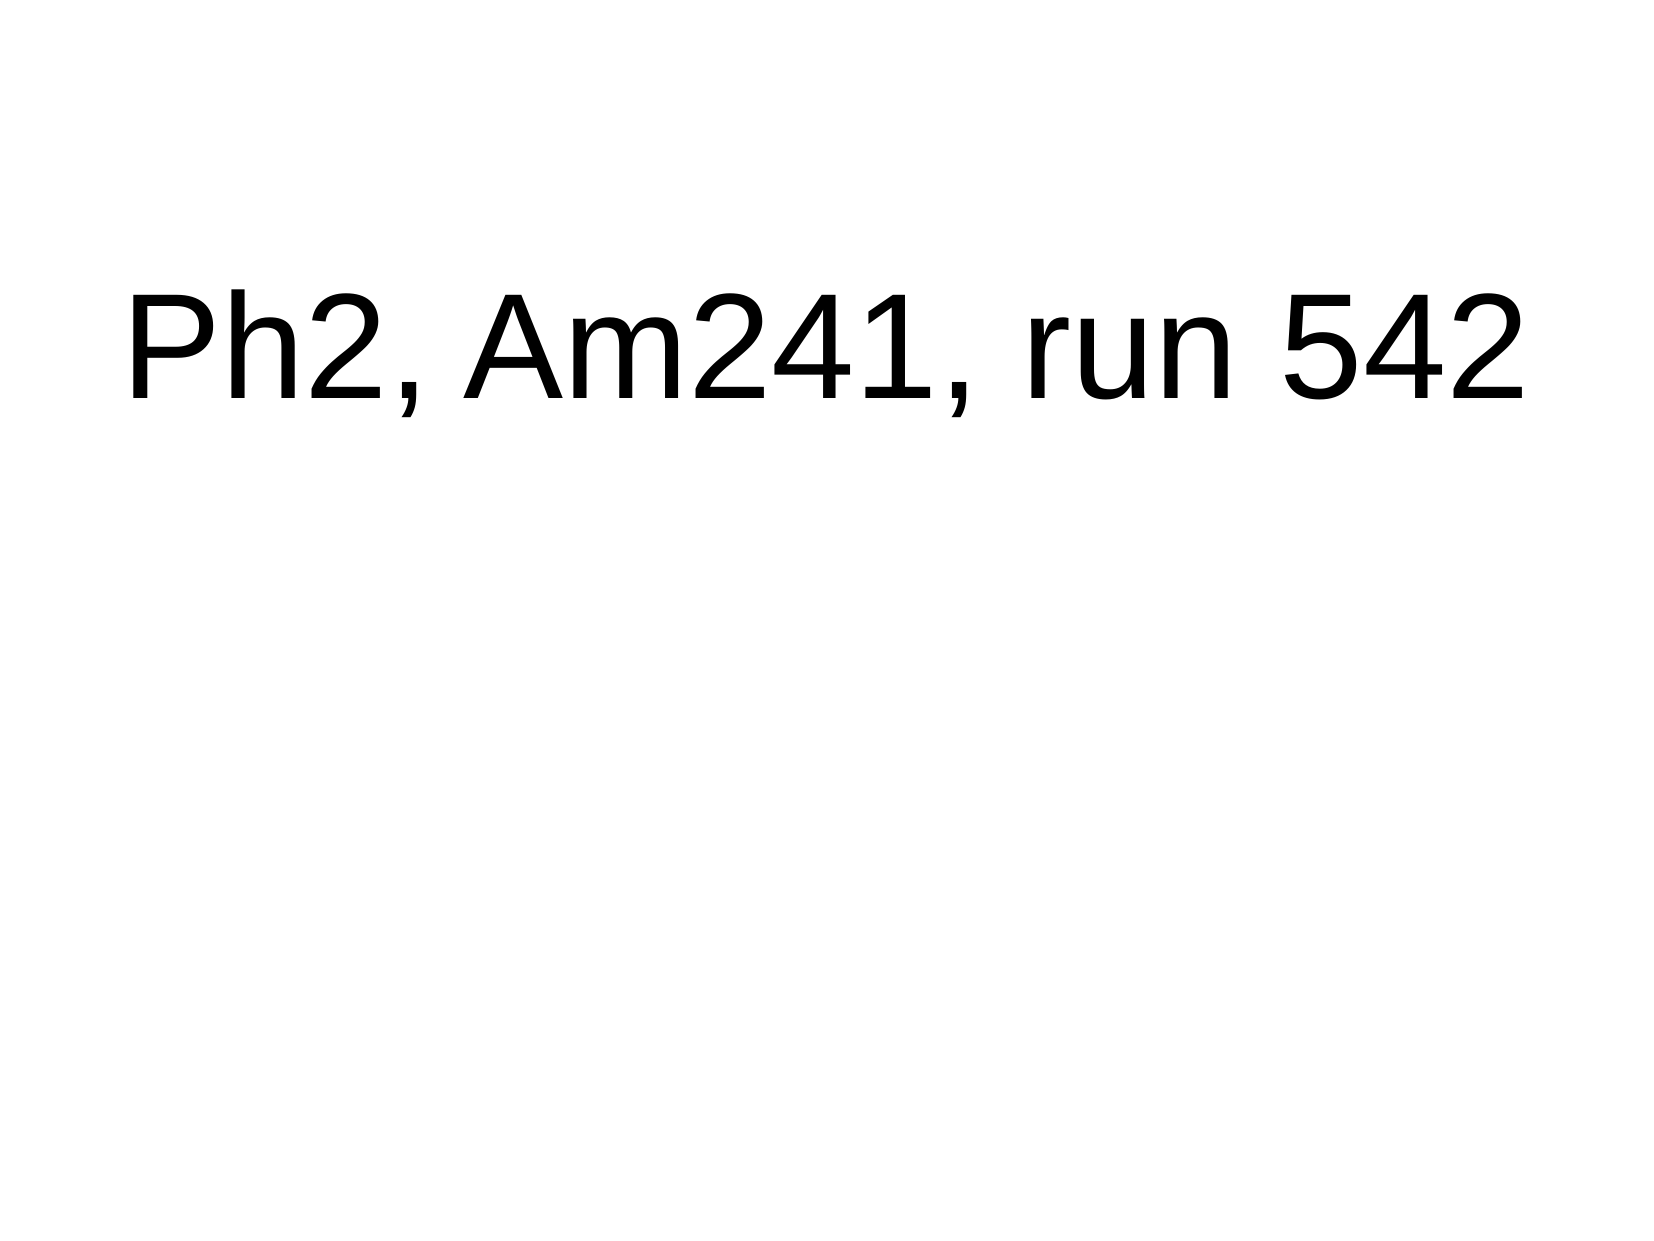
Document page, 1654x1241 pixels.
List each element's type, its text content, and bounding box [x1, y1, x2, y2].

text_box Ph2, Am241, run 542 [0, 255, 1654, 773]
